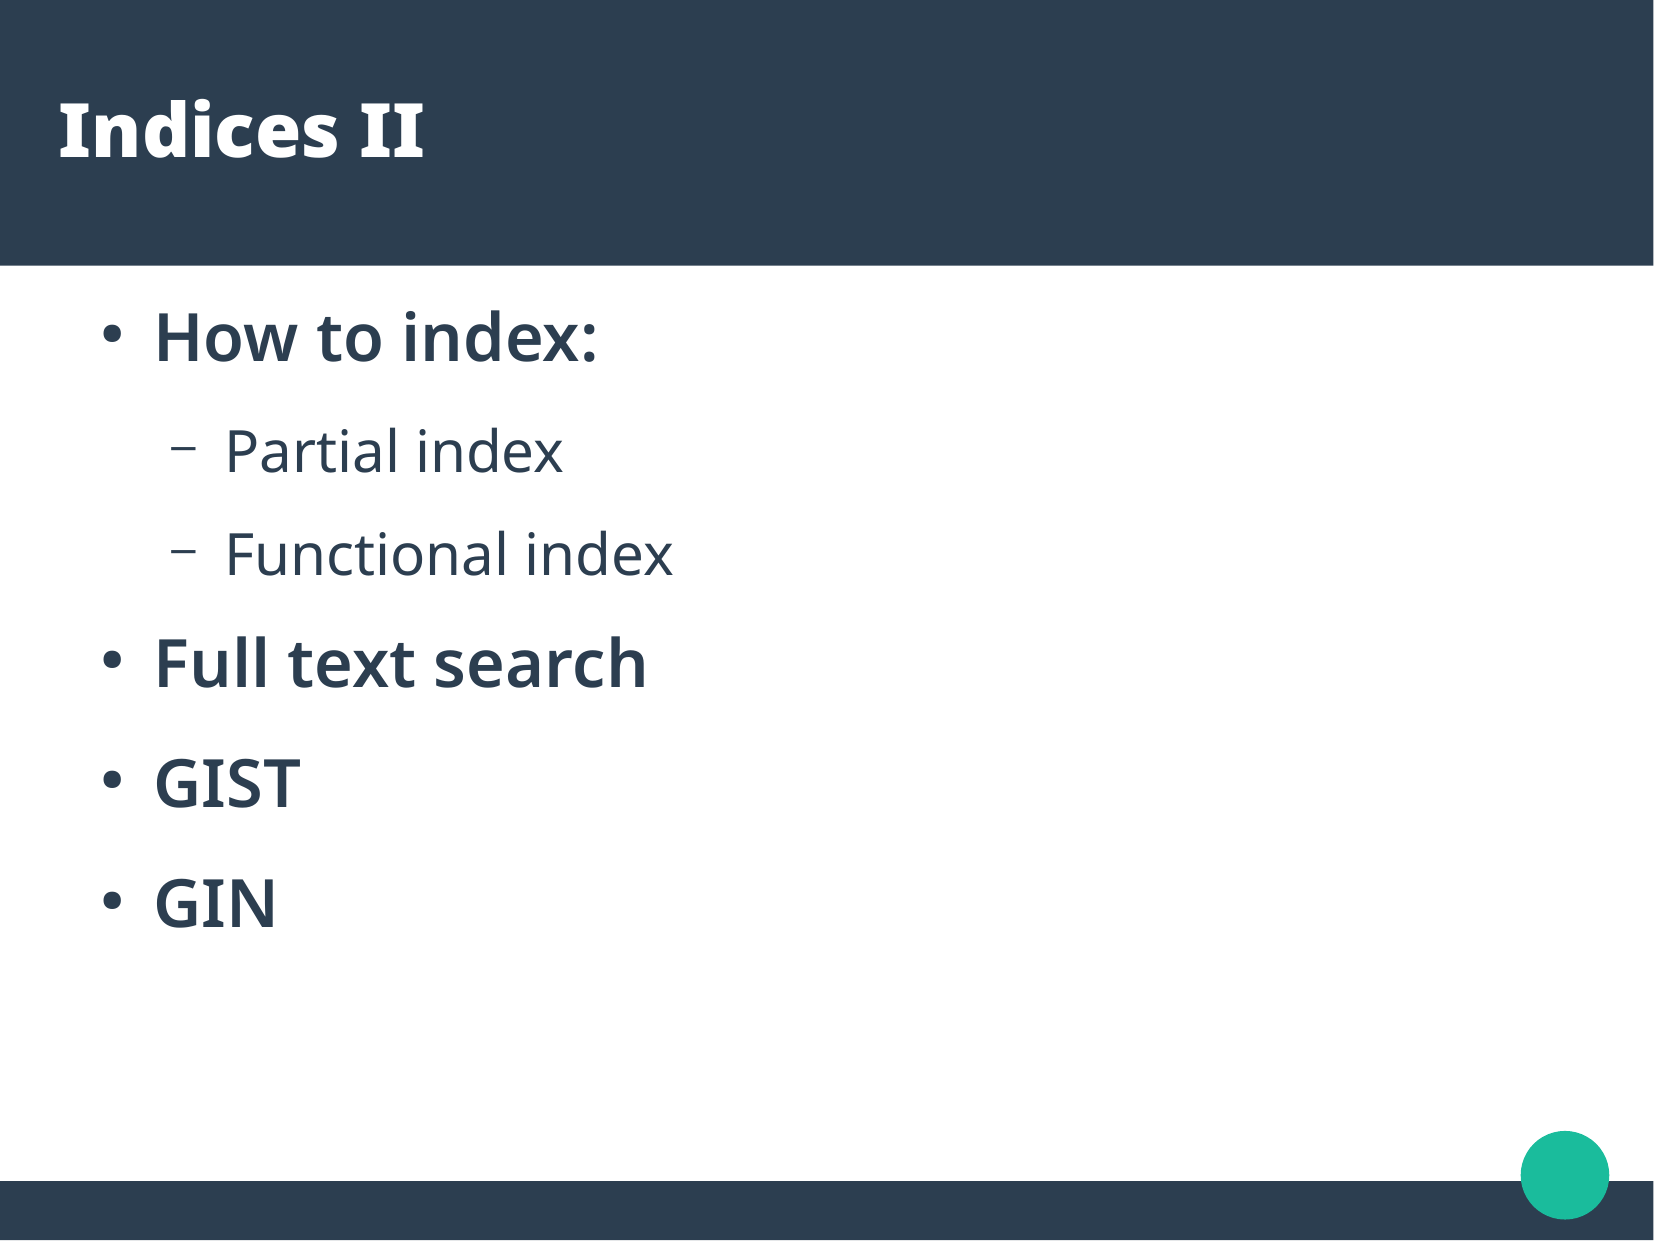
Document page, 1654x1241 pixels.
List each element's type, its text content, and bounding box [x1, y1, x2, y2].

list How to index: Partial index Functional index Full text search GIST GIN [82, 290, 1571, 1109]
title Indices II [59, 49, 1595, 207]
